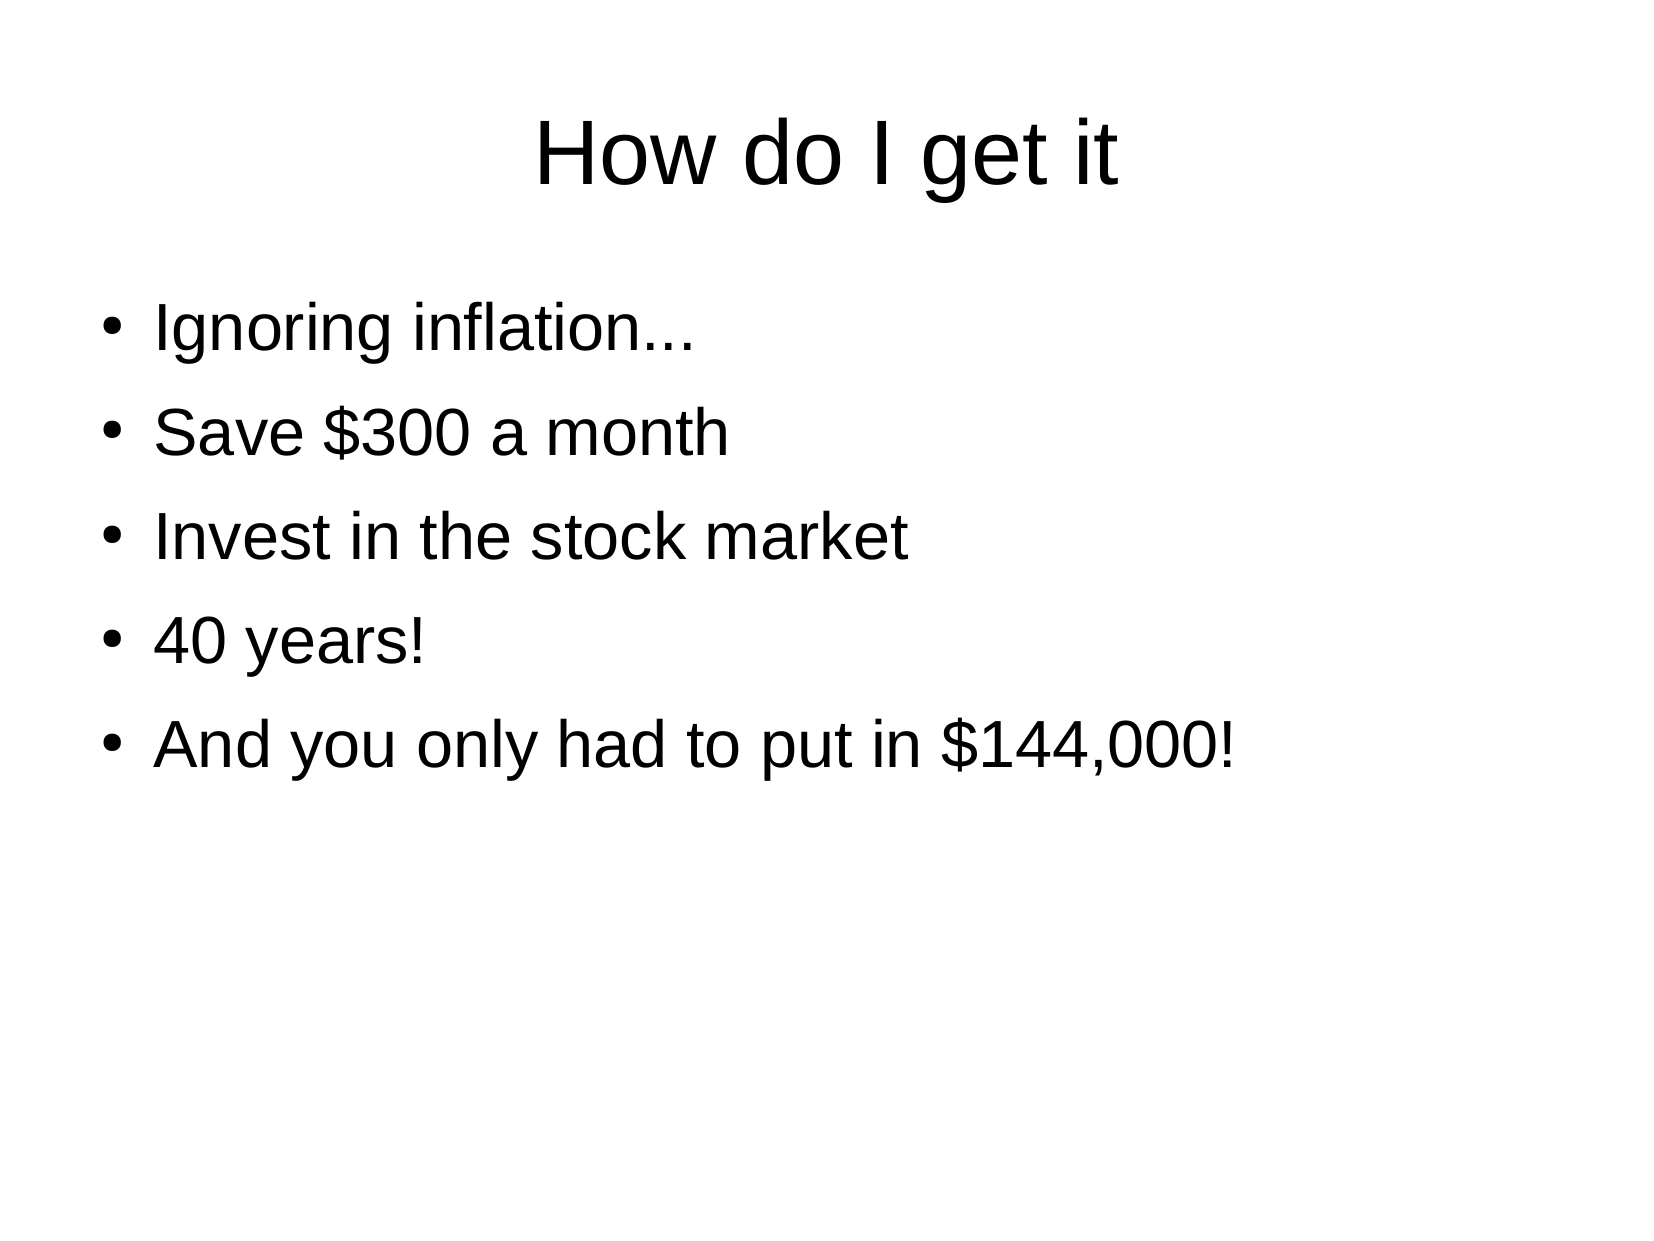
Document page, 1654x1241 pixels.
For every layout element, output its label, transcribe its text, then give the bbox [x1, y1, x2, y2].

list Ignoring inflation... Save $300 a month Invest in the stock market 40 years! And you only had to put in $144,000! [82, 290, 1571, 1010]
title How do I get it [82, 49, 1571, 257]
